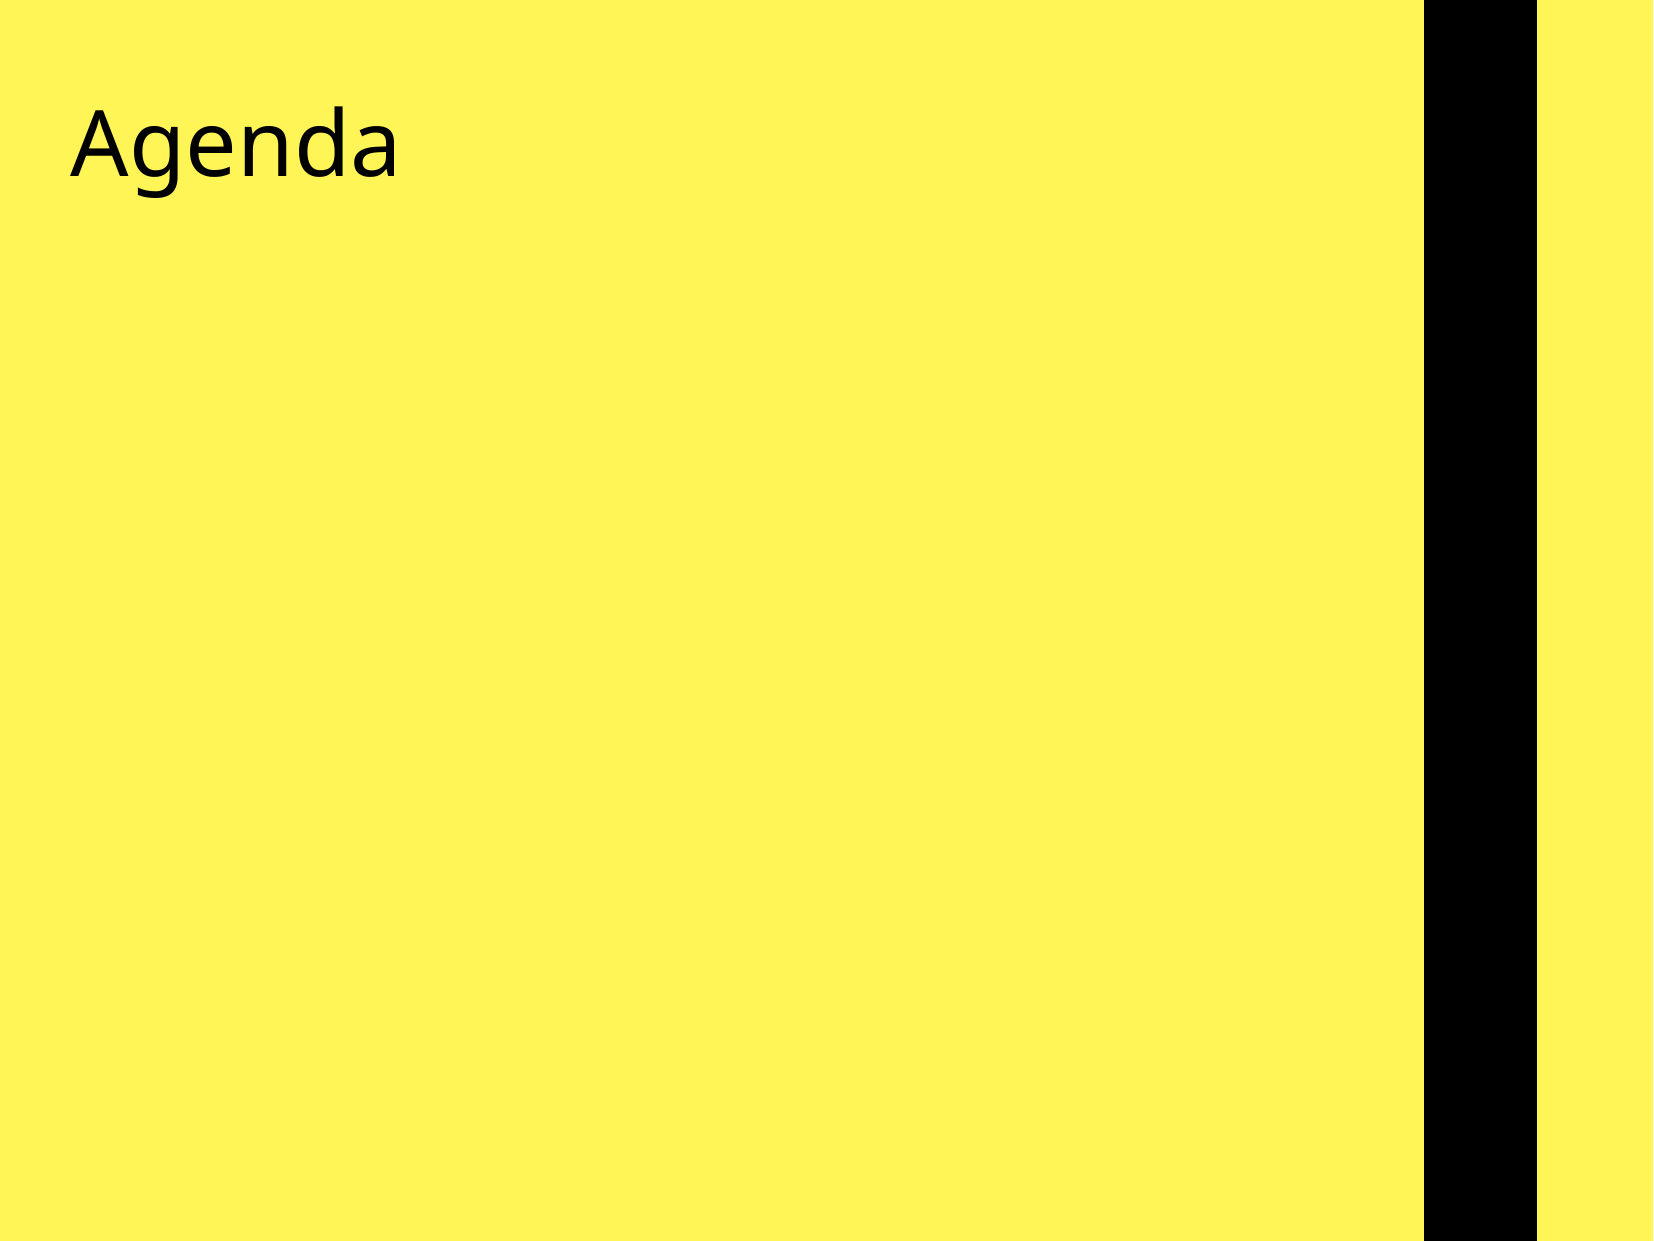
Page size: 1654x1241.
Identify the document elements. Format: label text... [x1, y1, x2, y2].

picture [0, 0, 1424, 1241]
picture [1537, 0, 1654, 1241]
title Agenda [70, 37, 1388, 245]
